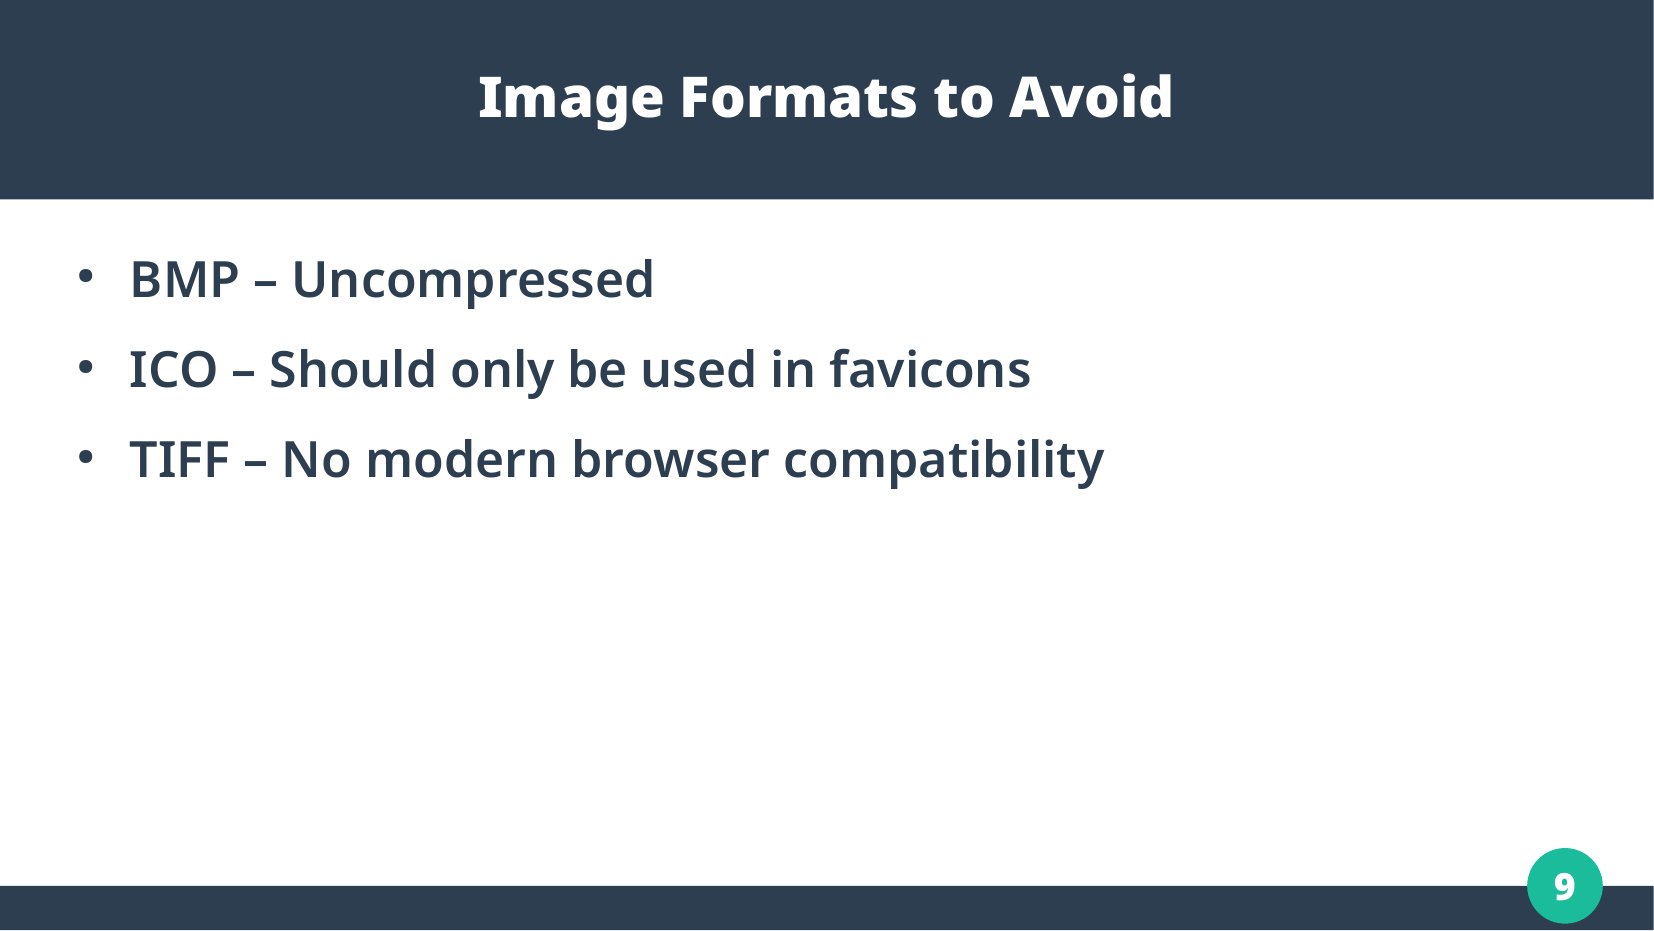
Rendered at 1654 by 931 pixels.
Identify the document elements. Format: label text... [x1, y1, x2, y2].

list BMP – Uncompressed ICO – Should only be used in favicons TIFF – No modern browser compatibility [59, 243, 1595, 864]
title Image Formats to Avoid [59, 37, 1595, 155]
